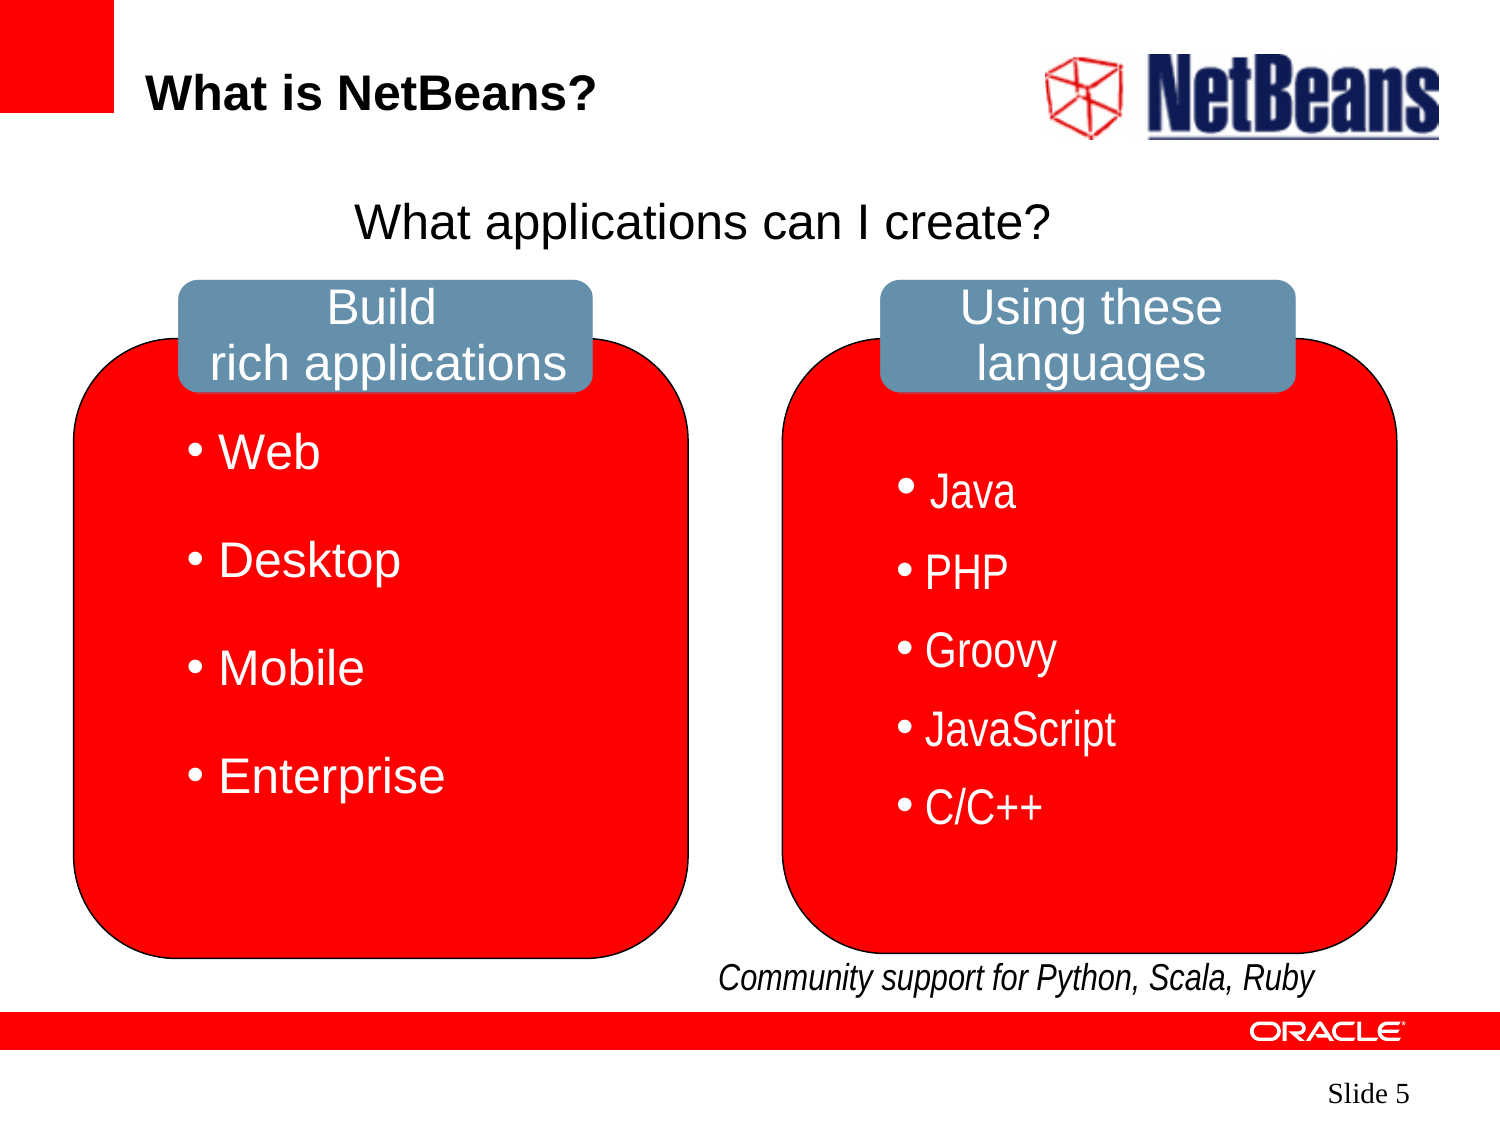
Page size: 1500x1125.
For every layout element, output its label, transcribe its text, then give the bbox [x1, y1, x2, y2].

text_box [73, 349, 689, 959]
text_box Community support for Python, Scala, Ruby [630, 954, 1403, 997]
picture [1045, 54, 1439, 140]
title What is NetBeans? [130, 30, 983, 161]
text_box Java PHP Groovy JavaScript C/C++ [896, 452, 1402, 954]
text_box Using these languages [833, 276, 1350, 388]
text_box What applications can I create? [354, 191, 1126, 259]
text_box [782, 352, 1397, 954]
picture [880, 388, 1296, 394]
picture [0, 1012, 1500, 1050]
picture [0, 0, 114, 113]
list Web Desktop Mobile Enterprise [186, 405, 644, 910]
text_box Build rich applications [130, 276, 647, 388]
picture [178, 388, 593, 394]
